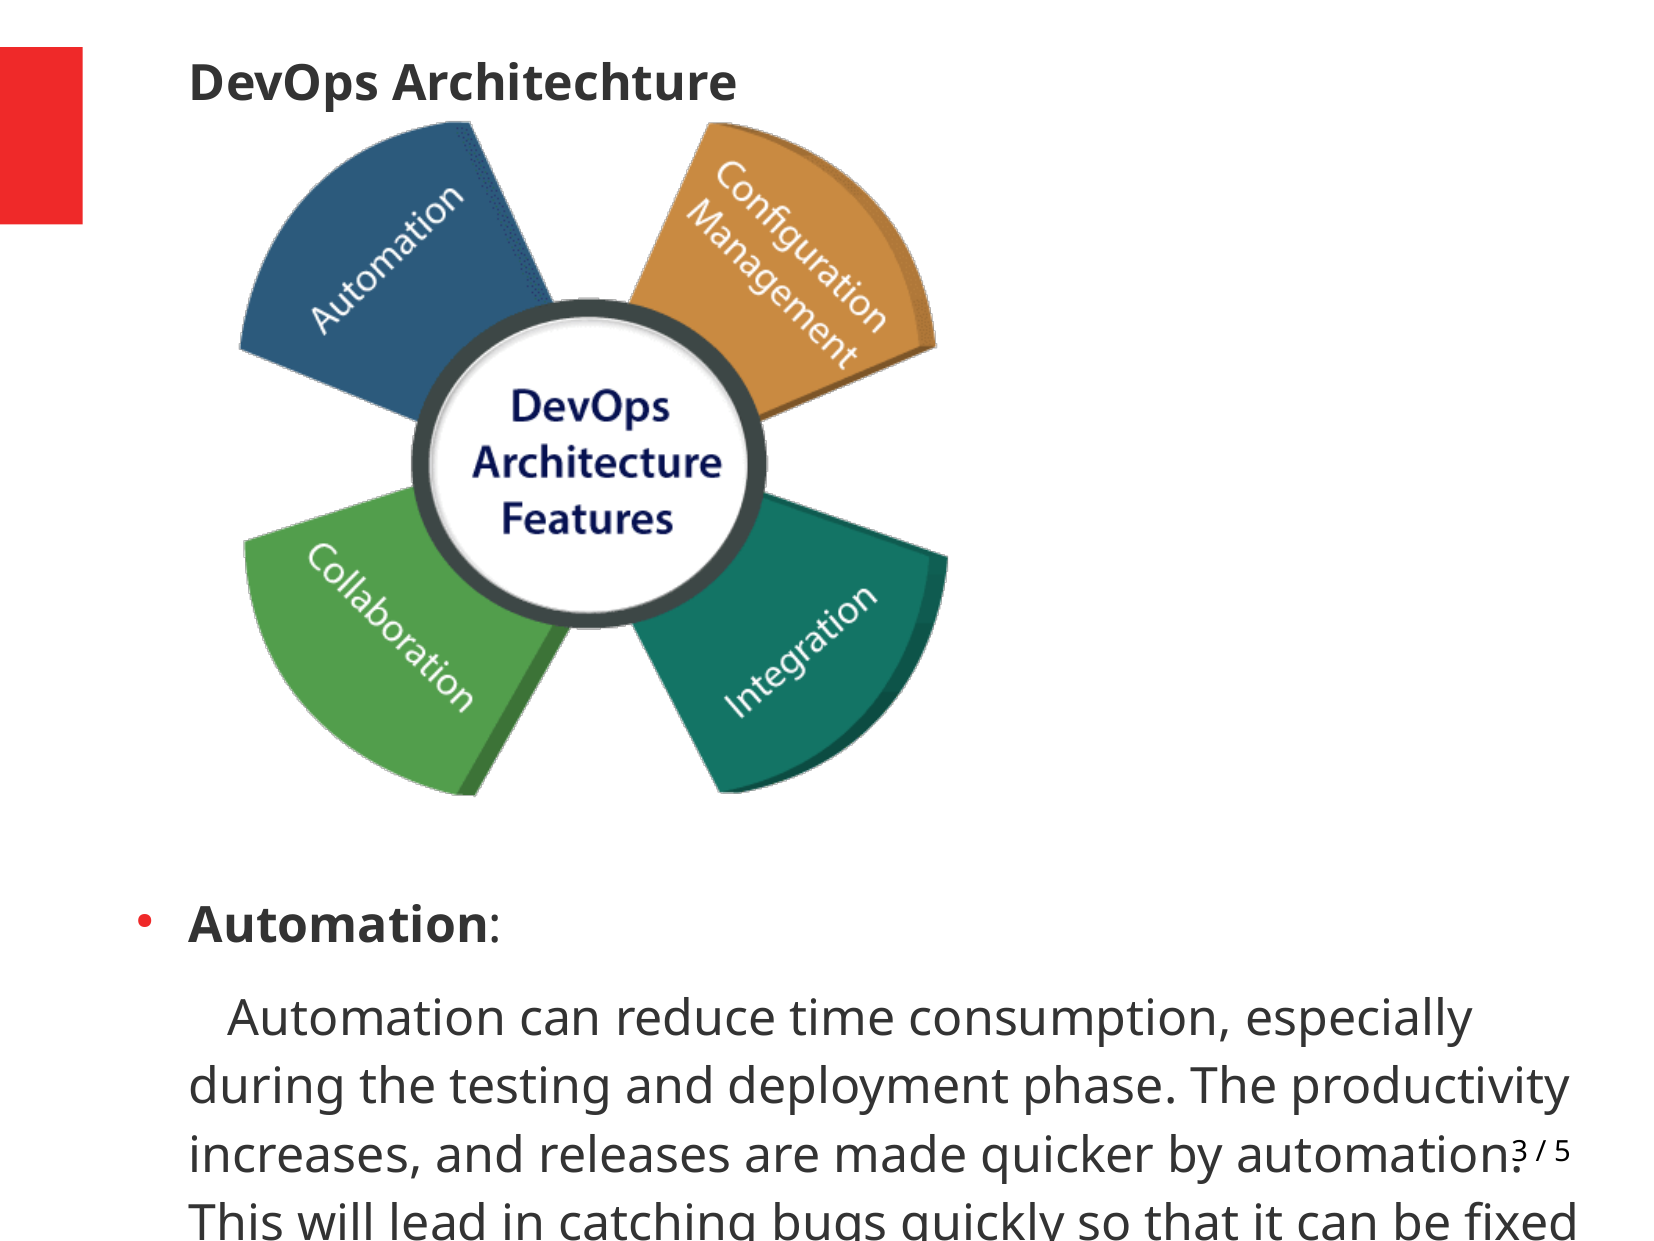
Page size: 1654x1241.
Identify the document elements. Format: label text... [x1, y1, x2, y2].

picture [230, 109, 970, 819]
list DevOps Architechture Automation: Automation can reduce time consumption, especially during the testing and deployment phase. The productivity increases, and releases are made quicker by automation. This will lead in catching bugs quickly so that it can be fixed easily. [118, 47, 1619, 1182]
